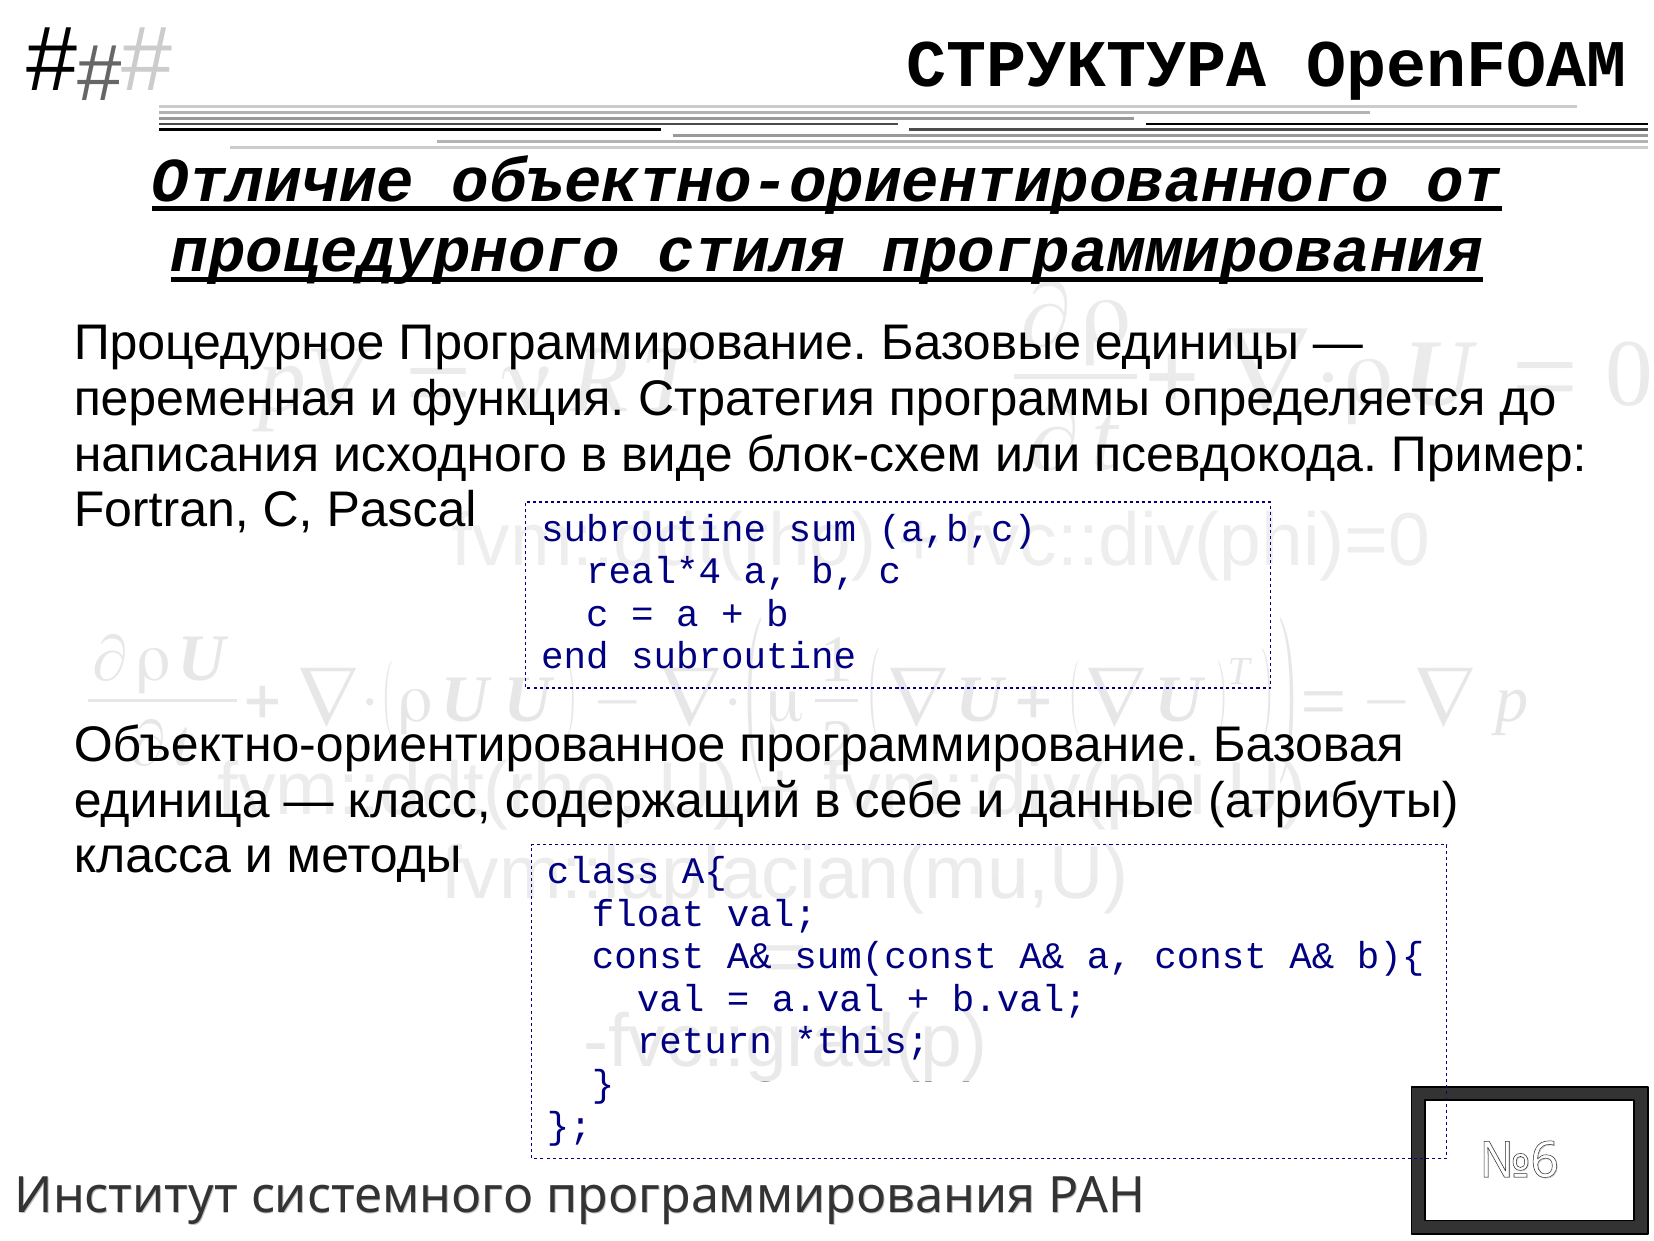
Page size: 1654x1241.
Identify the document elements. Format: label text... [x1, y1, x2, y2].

text_box Объектно-ориентированное программирование. Базовая единица — класс, содержащий в себе и данные (атрибуты) класса и методы [59, 708, 1625, 910]
text_box Процедурное Программирование. Базовые единицы — переменная и функция. Стратегия программы определяется до написания исходного в виде блок-схем или псевдокода. Пример: Fortran, C, Pascal [59, 307, 1625, 573]
text_box subroutine sum (a,b,c) real*4 a, b, c c = a + b end subroutine [525, 501, 1271, 689]
title Отличие объектно-ориентированного от процедурного стиля программирования [0, 148, 1654, 291]
text_box class A{ float val; const A& sum(const A& a, const A& b){ val = a.val + b.val; return *this; } }; [531, 844, 1447, 1159]
